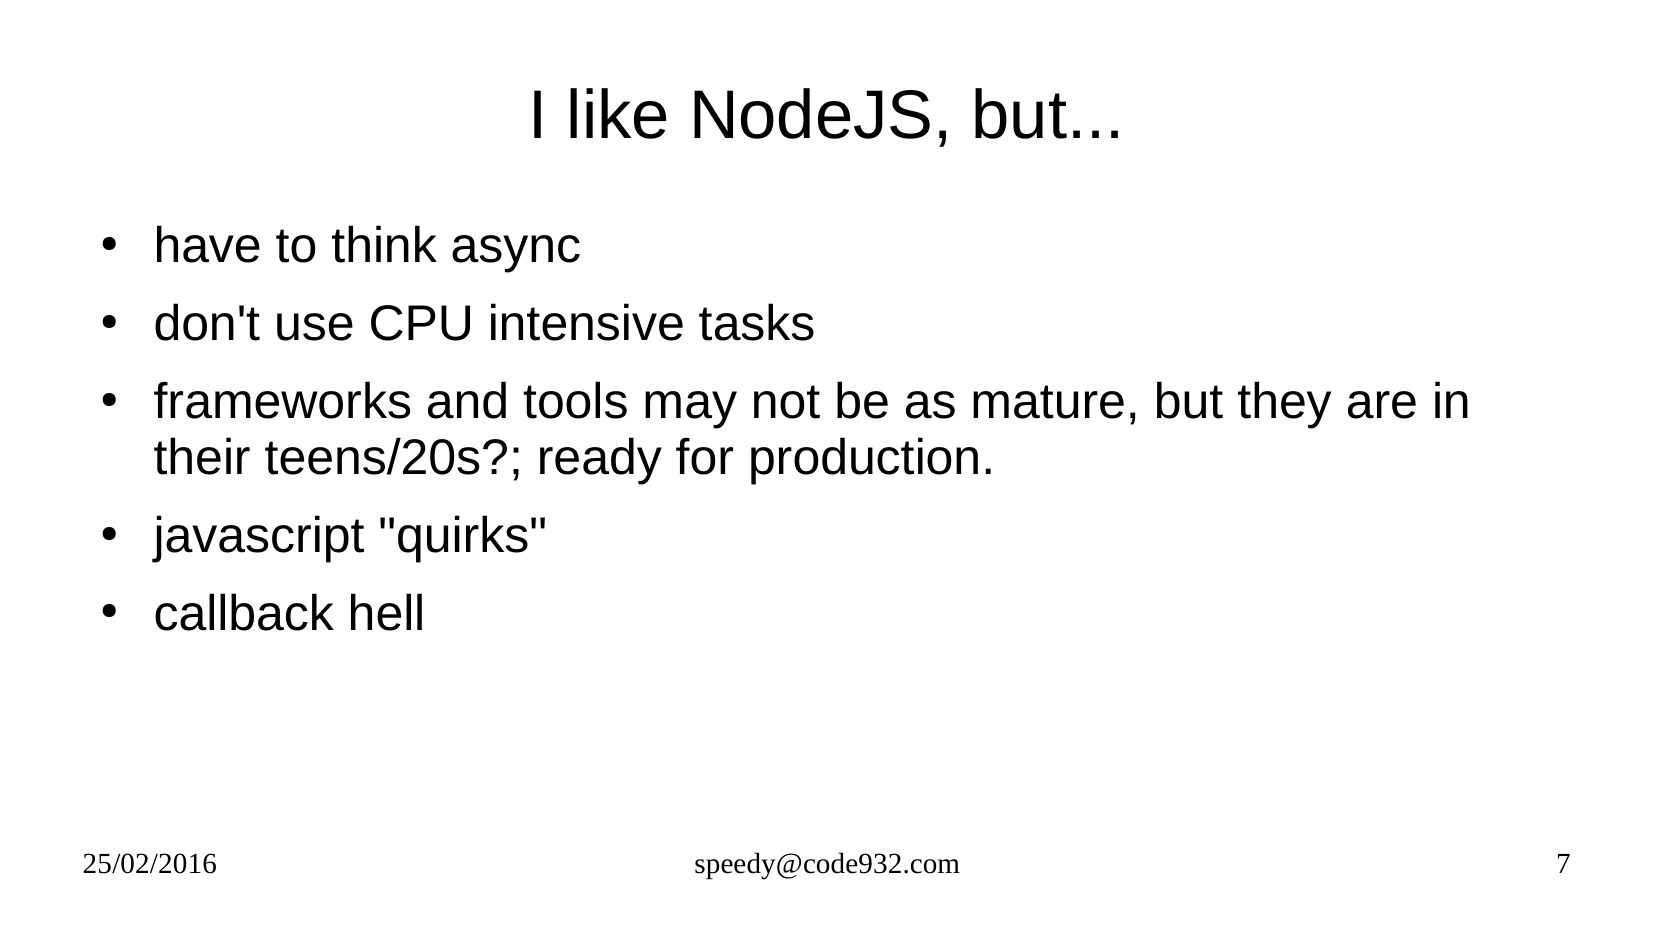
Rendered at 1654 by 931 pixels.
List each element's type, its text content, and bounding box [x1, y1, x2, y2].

title I like NodeJS, but... [82, 37, 1571, 193]
list have to think async don't use CPU intensive tasks frameworks and tools may not be as mature, but they are in their teens/20s?; ready for production. javascript "quirks" callback hell [82, 217, 1571, 758]
